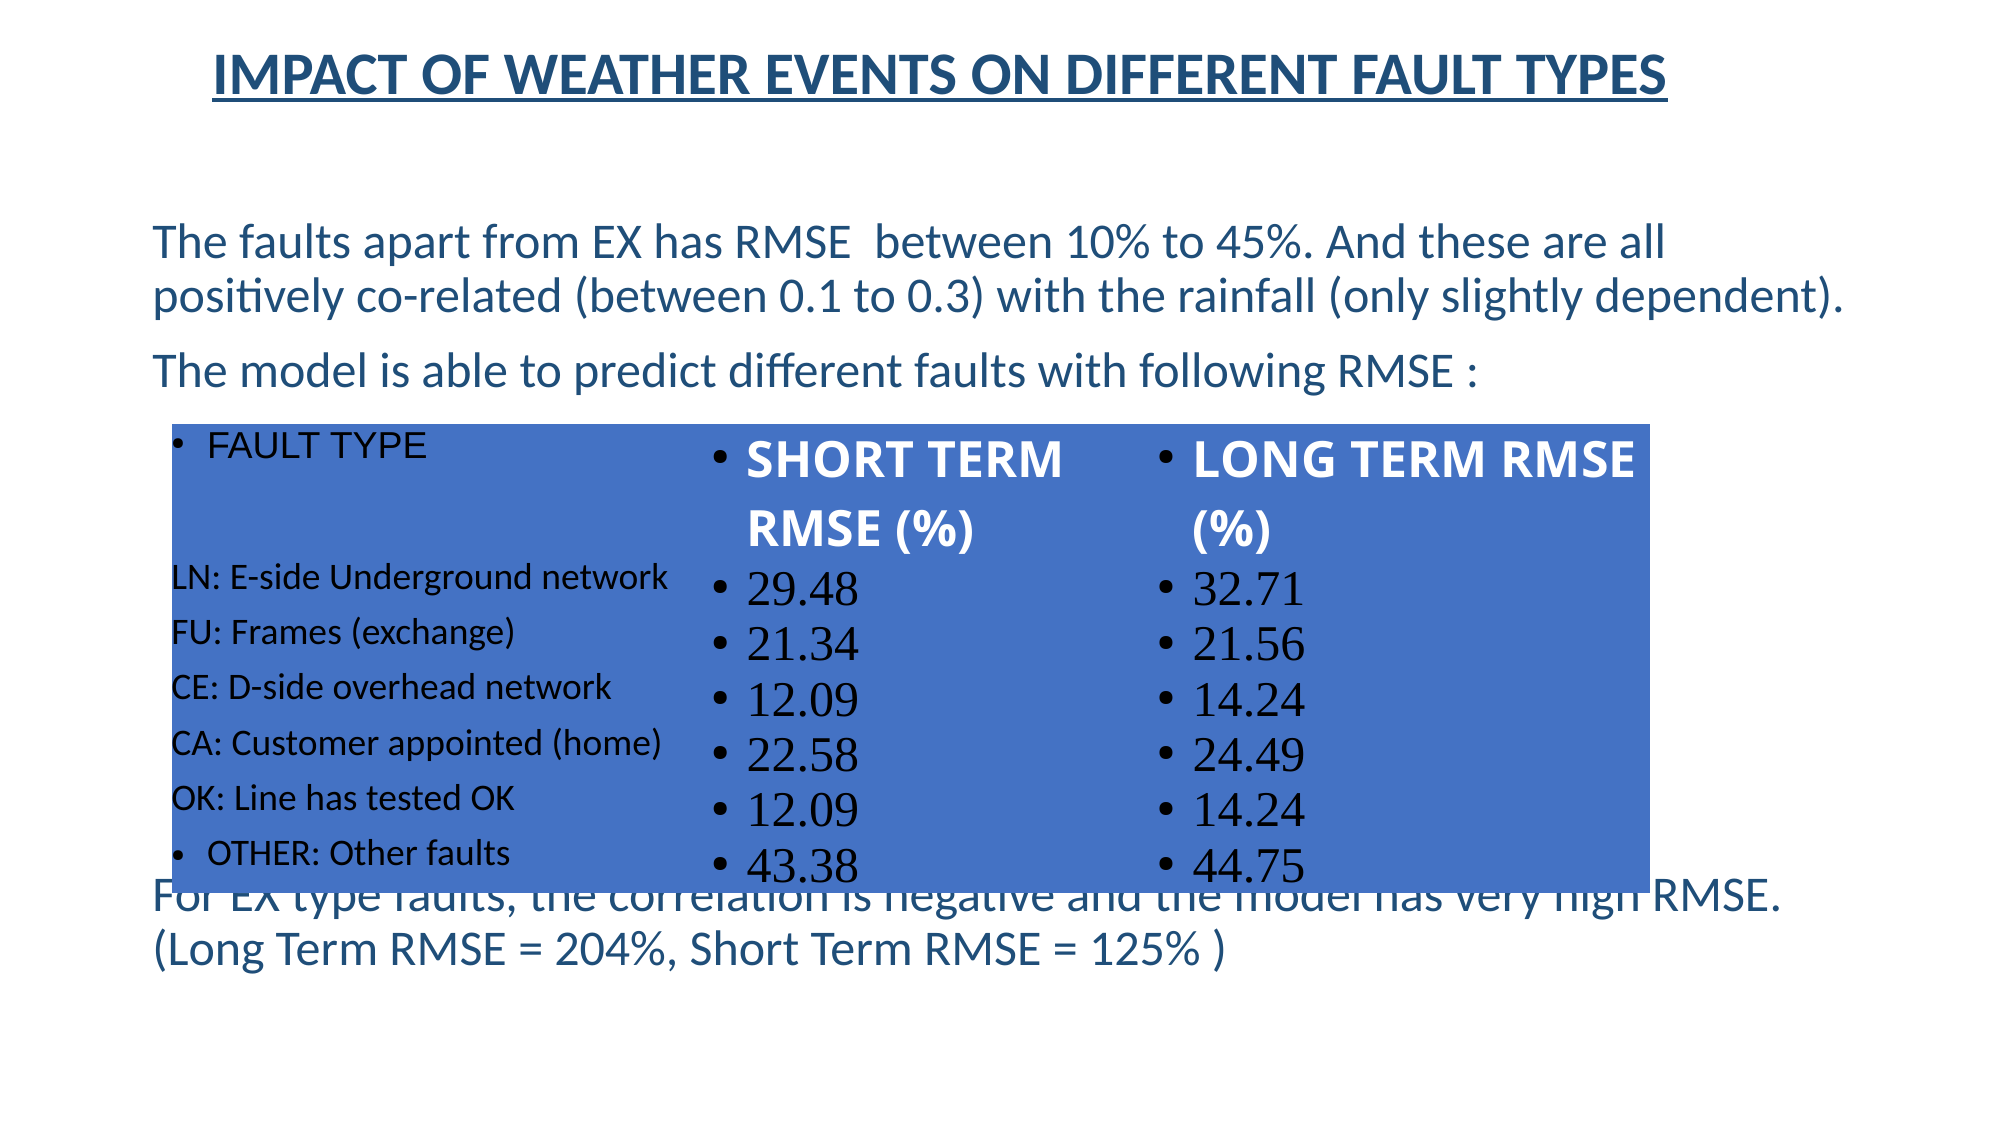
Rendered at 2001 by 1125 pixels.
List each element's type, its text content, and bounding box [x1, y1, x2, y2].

table_cell OTHER: Other faults [172, 838, 711, 893]
table_cell 14.24 [1157, 672, 1650, 727]
table_cell 24.49 [1157, 727, 1650, 782]
table_cell 14.24 [1157, 782, 1650, 838]
table_cell CE: D-side overhead network [172, 672, 711, 727]
list IMPACT OF WEATHER EVENTS ON DIFFERENT FAULT TYPES The faults apart from EX has RMSE between 10% to 45%. And these are all positively co-related (between 0.1 to 0.3) with the rainfall (only slightly dependent). The model is able to predict different faults with following RMSE : For EX type faults, the correlation is negative and the model has very high RMSE. (Long Term RMSE = 204%, Short Term RMSE = 125% ) [137, 29, 1863, 1005]
table_header LONG TERM RMSE (%) [1157, 424, 1650, 561]
table_cell 12.09 [711, 672, 1157, 727]
table_cell FU: Frames (exchange) [172, 616, 711, 672]
table_cell CA: Customer appointed (home) [172, 727, 711, 782]
table_cell 44.75 [1157, 838, 1650, 893]
table_cell OK: Line has tested OK [172, 782, 711, 838]
table_cell LN: E-side Underground network [172, 561, 711, 616]
table_cell 29.48 [711, 561, 1157, 616]
table_cell 22.58 [711, 727, 1157, 782]
table_cell 32.71 [1157, 561, 1650, 616]
table_cell 21.34 [711, 616, 1157, 672]
table_cell 43.38 [711, 838, 1157, 893]
table_cell 21.56 [1157, 616, 1650, 672]
table_cell 12.09 [711, 782, 1157, 838]
table_header SHORT TERM RMSE (%) [711, 424, 1157, 561]
table_header FAULT TYPE [172, 424, 711, 561]
